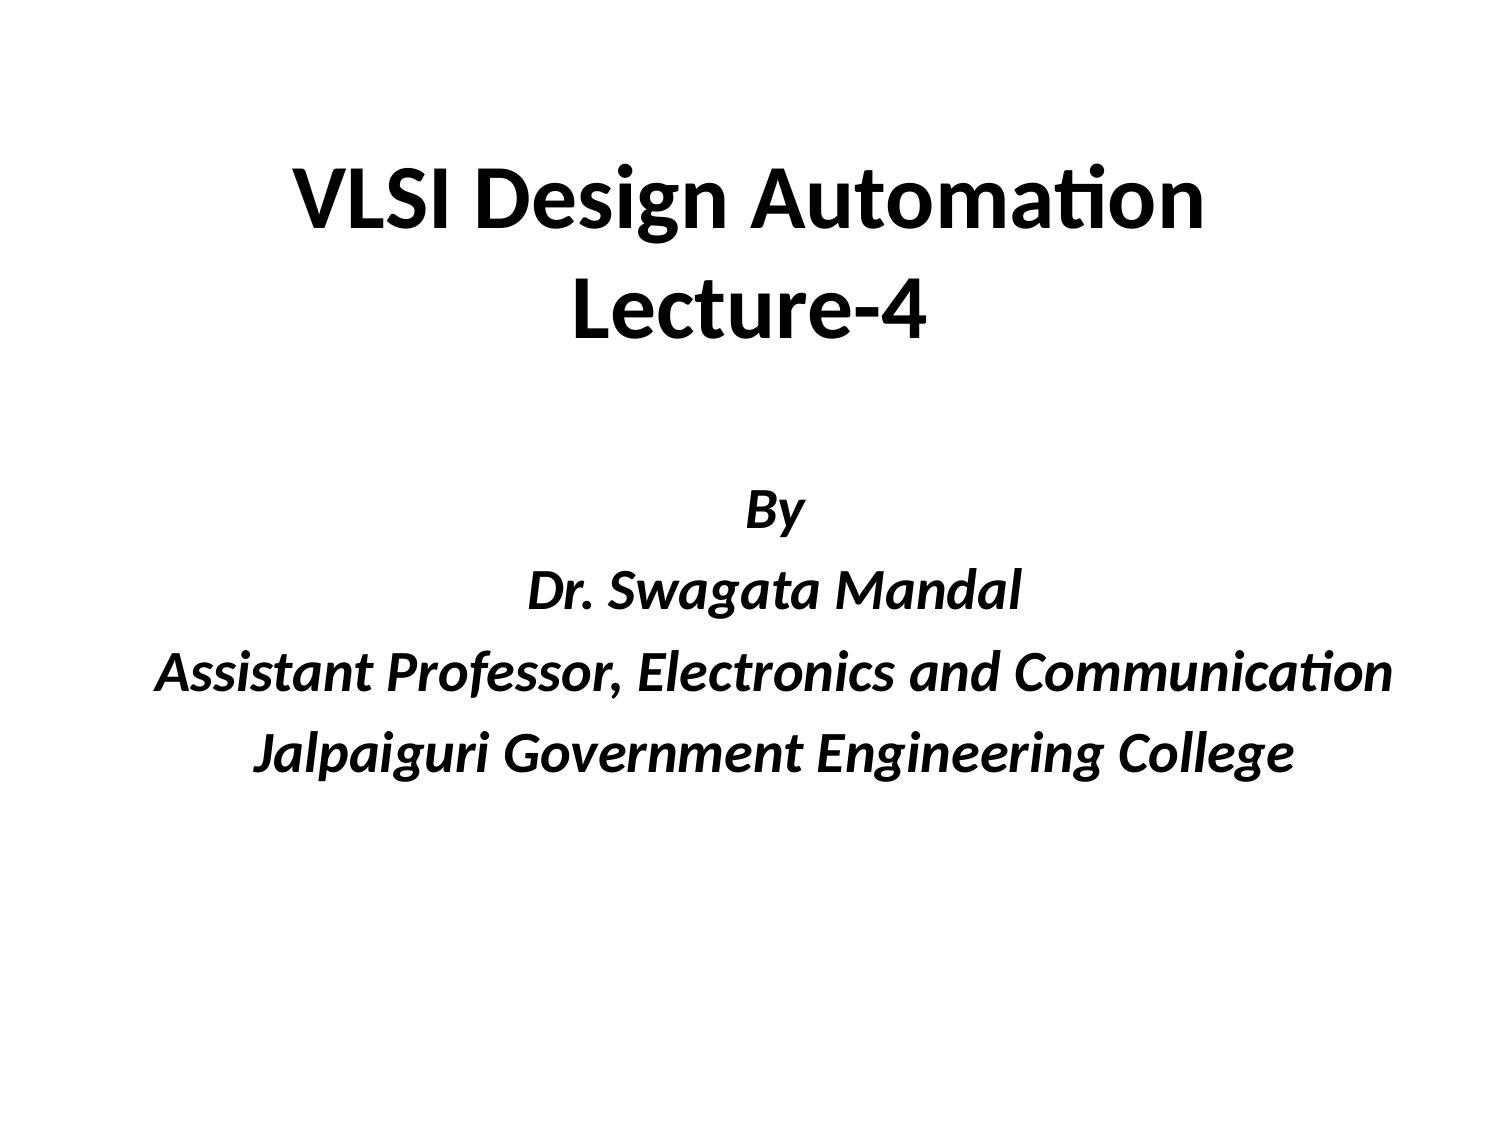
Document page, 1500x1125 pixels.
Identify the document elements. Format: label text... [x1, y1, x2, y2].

subtitle By Dr. Swagata Mandal Assistant Professor, Electronics and Communication Jalpaiguri Government Engineering College [112, 462, 1438, 863]
title VLSI Design Automation Lecture-4 [137, 112, 1363, 462]
